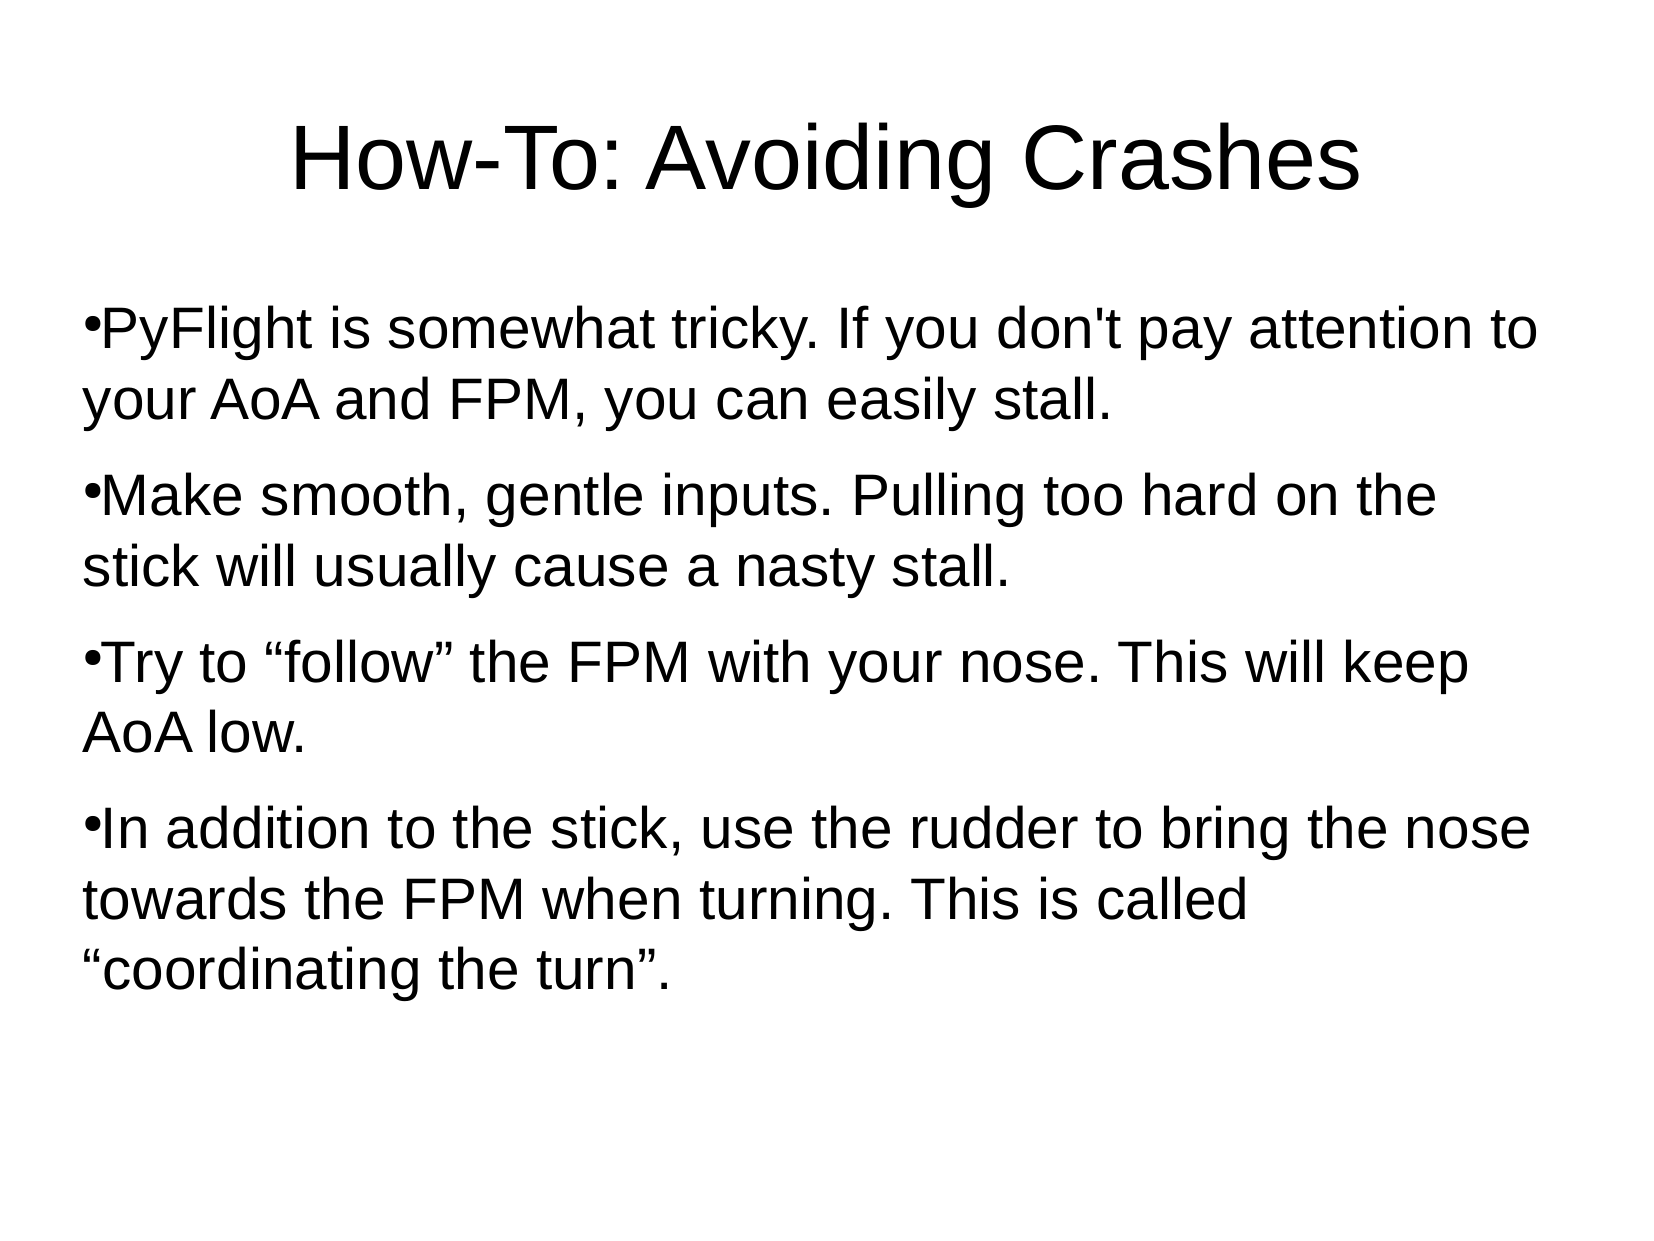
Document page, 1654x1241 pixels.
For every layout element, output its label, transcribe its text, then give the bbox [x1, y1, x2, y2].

list PyFlight is somewhat tricky. If you don't pay attention to your AoA and FPM, you can easily stall. Make smooth, gentle inputs. Pulling too hard on the stick will usually cause a nasty stall. Try to “follow” the FPM with your nose. This will keep AoA low. In addition to the stick, use the rudder to bring the nose towards the FPM when turning. This is called “coordinating the turn”. [82, 290, 1571, 1010]
title How-To: Avoiding Crashes [82, 49, 1571, 257]
